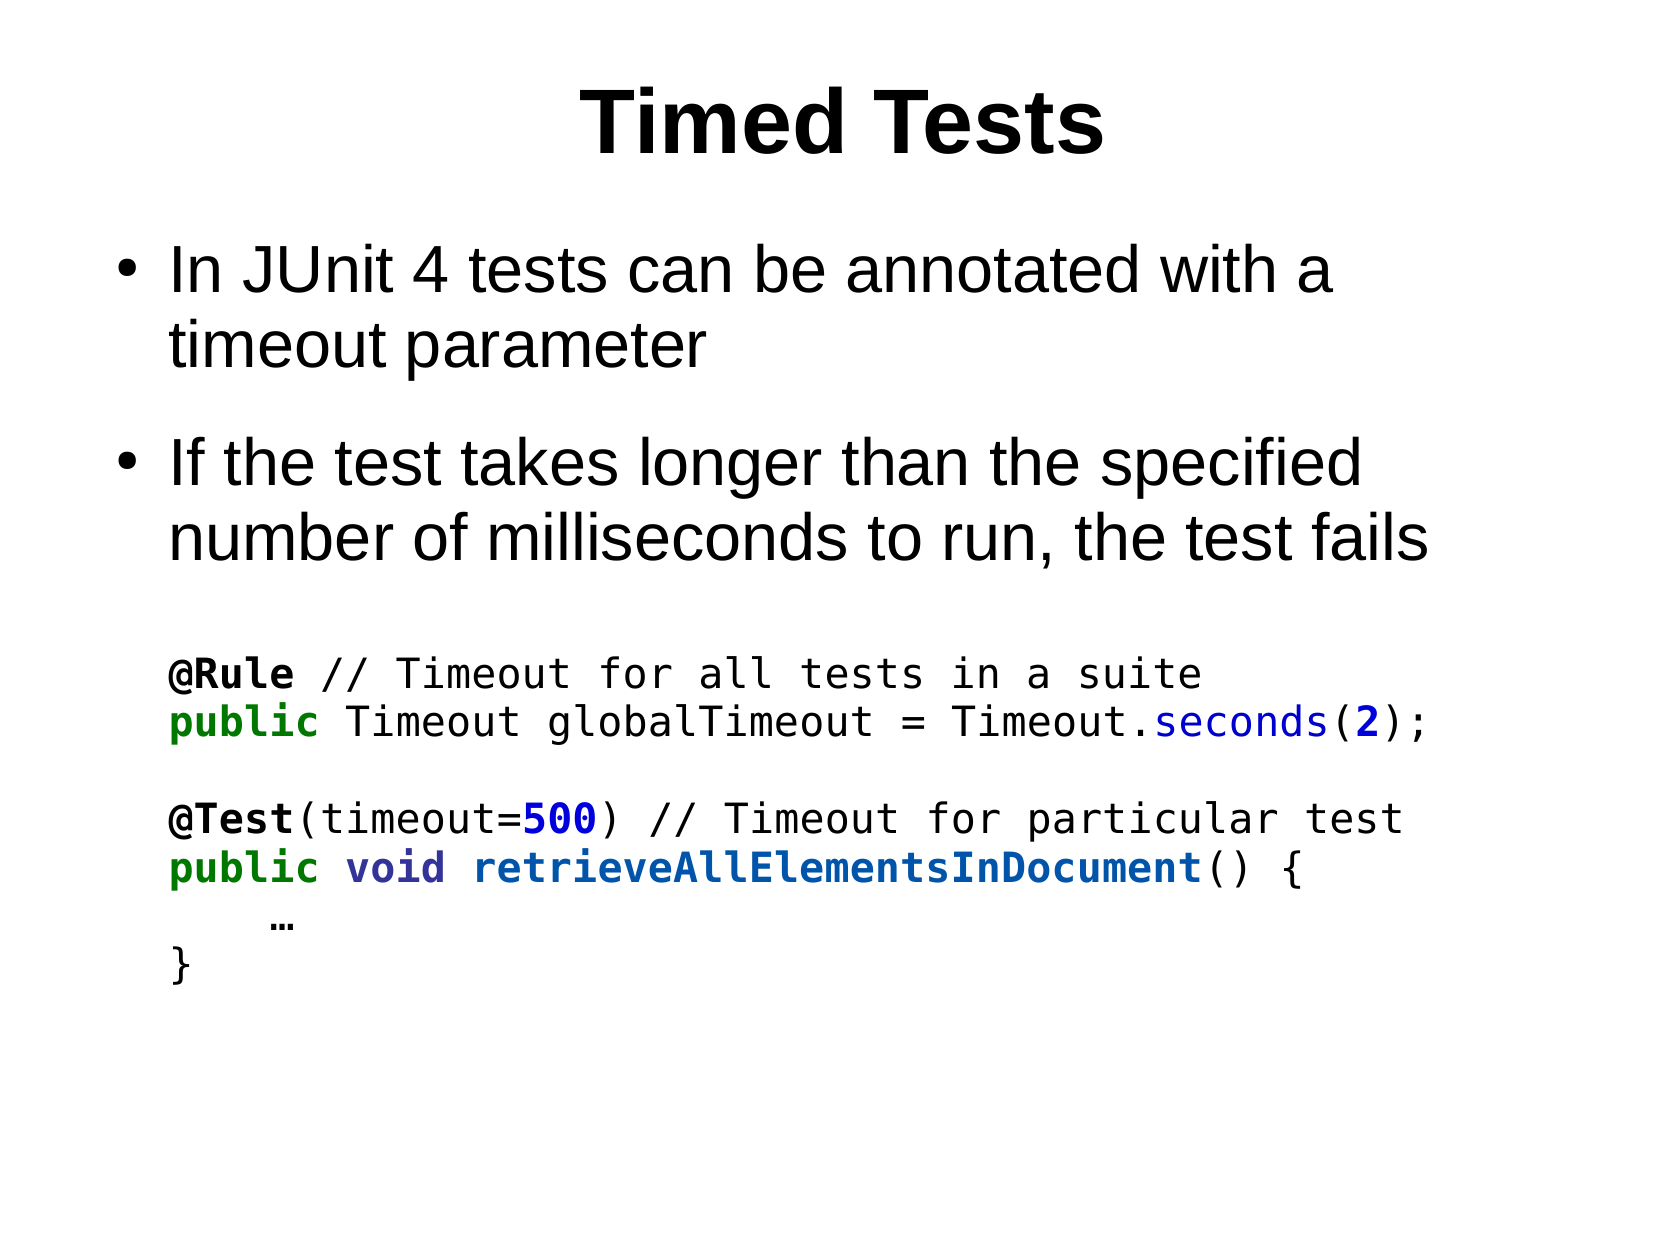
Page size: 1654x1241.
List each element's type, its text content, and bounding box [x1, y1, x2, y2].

list In JUnit 4 tests can be annotated with a timeout parameter If the test takes longer than the specified number of milliseconds to run, the test fails @Rule // Timeout for all tests in a suite public Timeout globalTimeout = Timeout.seconds(2); @Test(timeout=500) // Timeout for particular test public void retrieveAllElementsInDocument() { … } [82, 225, 1538, 1186]
title Timed Tests [82, 49, 1571, 196]
